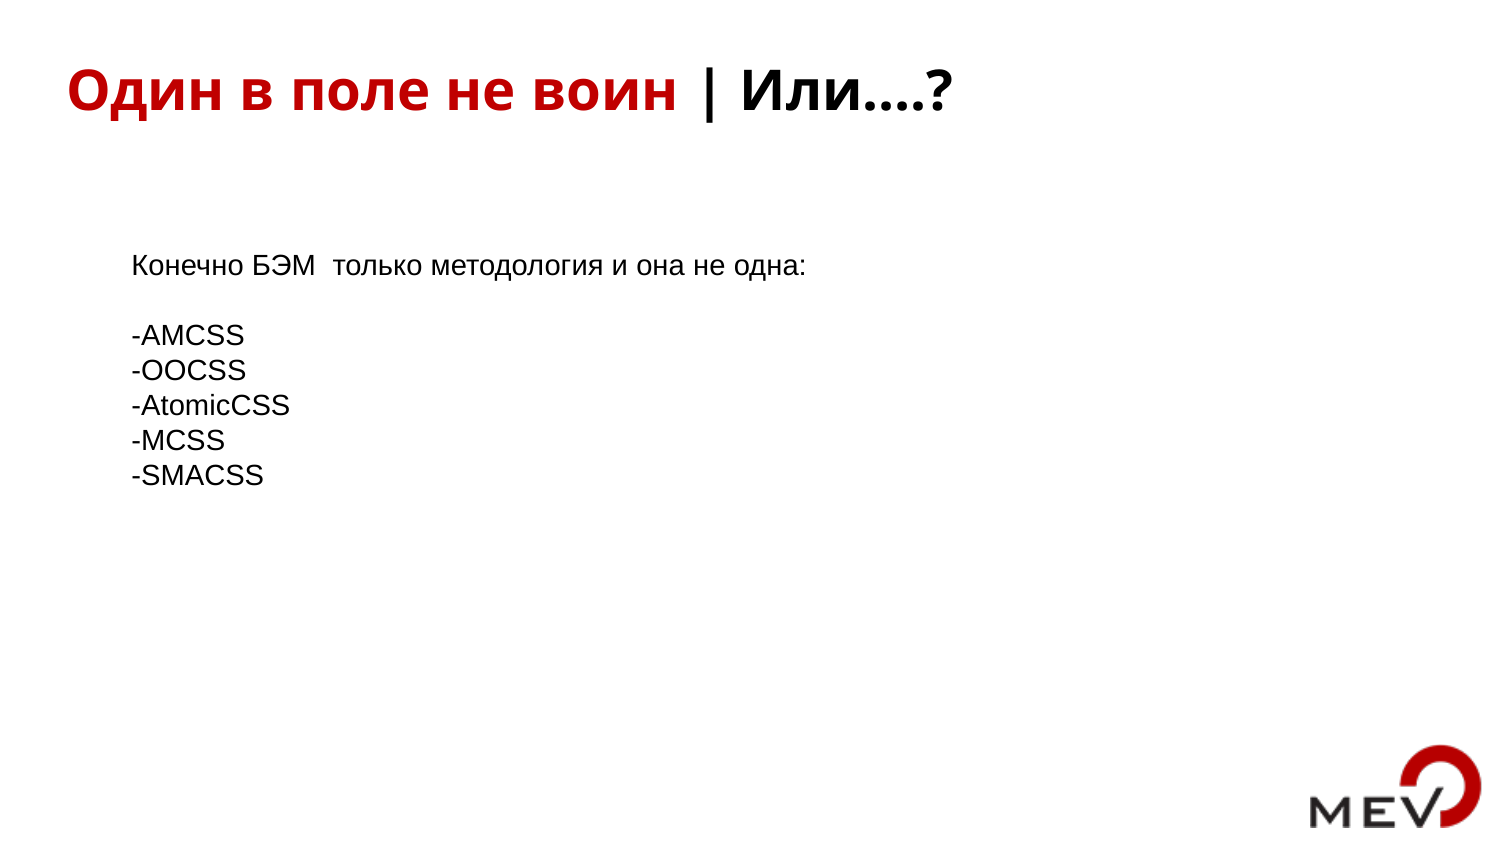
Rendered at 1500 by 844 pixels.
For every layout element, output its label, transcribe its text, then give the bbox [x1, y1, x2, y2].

title Один в поле не воин | Или….? [51, 39, 1449, 168]
title Конечно БЭМ только методология и она не одна: -AMCSS -OOCSS -AtomicCSS -MCSS -SMACSS [116, 231, 1387, 747]
picture [1310, 744, 1483, 828]
